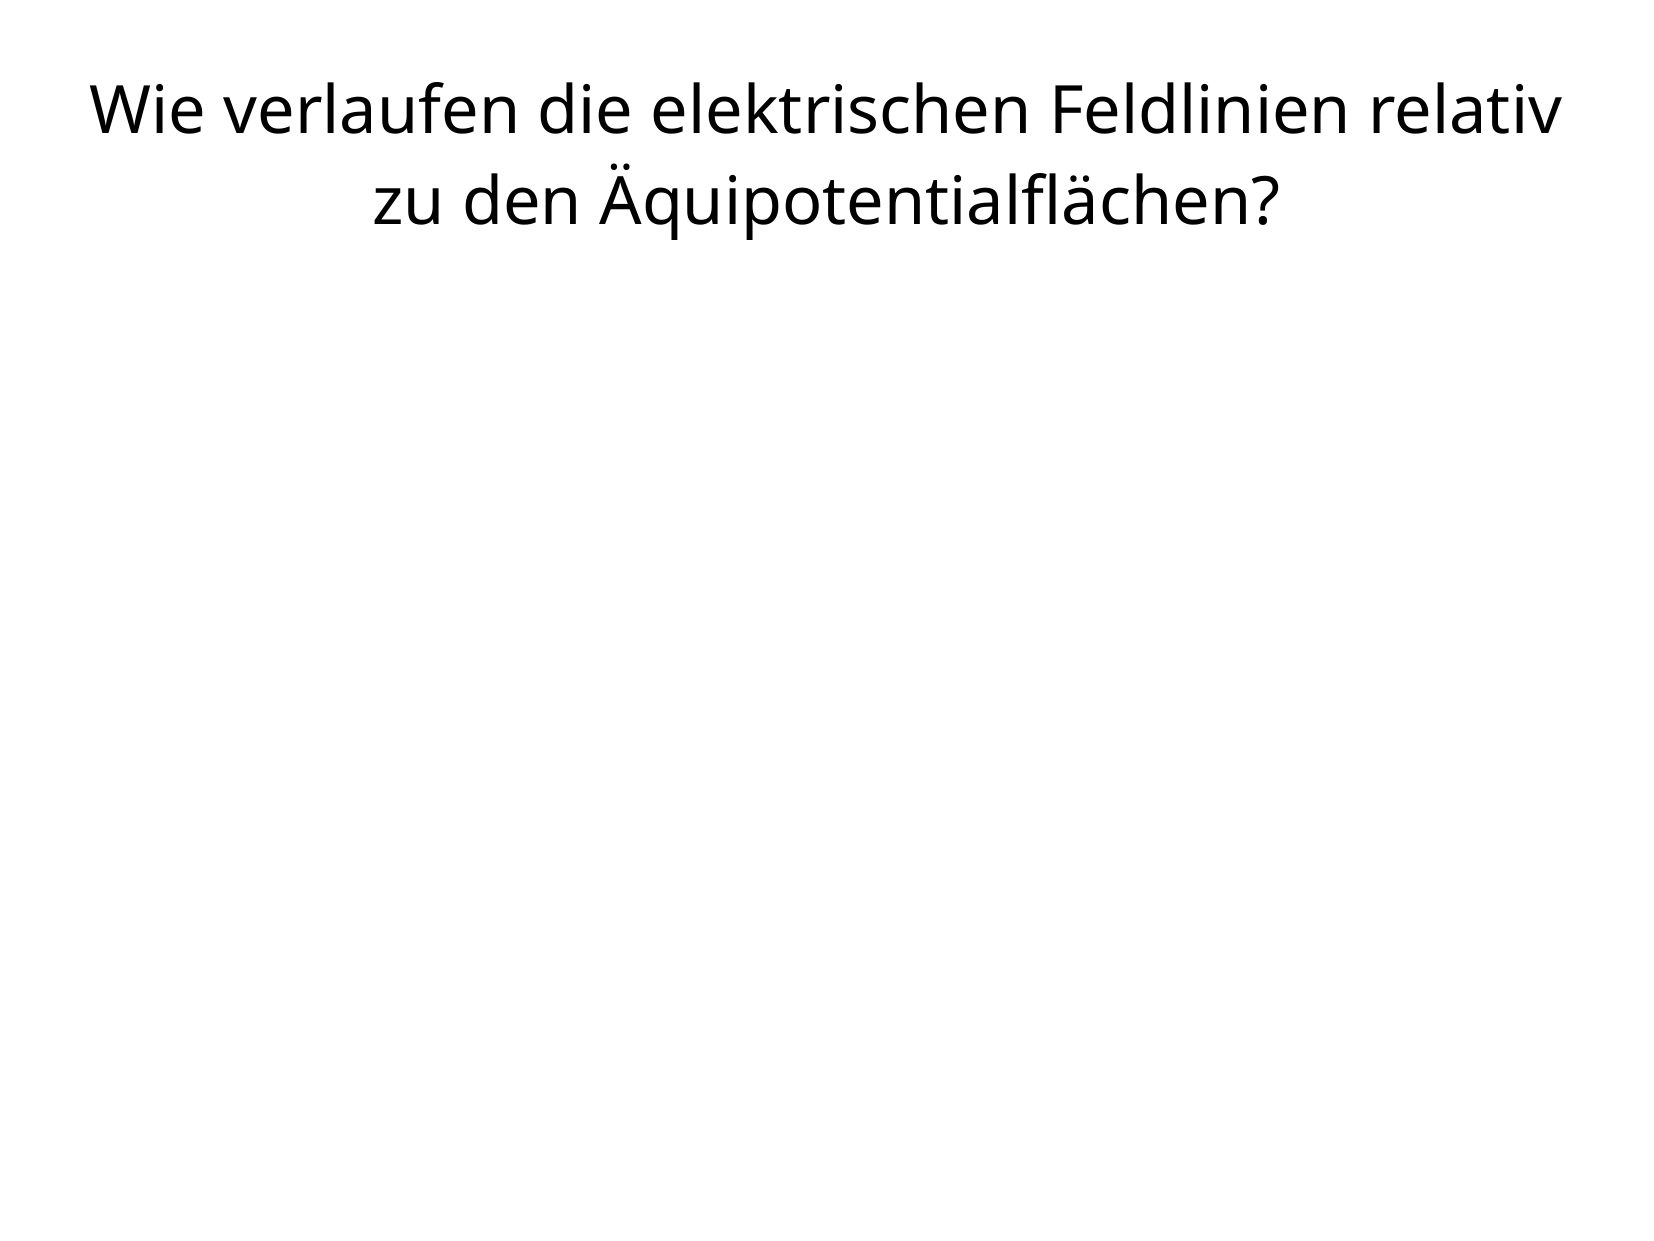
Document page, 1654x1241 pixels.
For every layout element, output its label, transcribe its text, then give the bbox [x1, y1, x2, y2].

title Wie verlaufen die elektrischen Feldlinien relativ zu den Äquipotentialflächen? [82, 49, 1571, 257]
